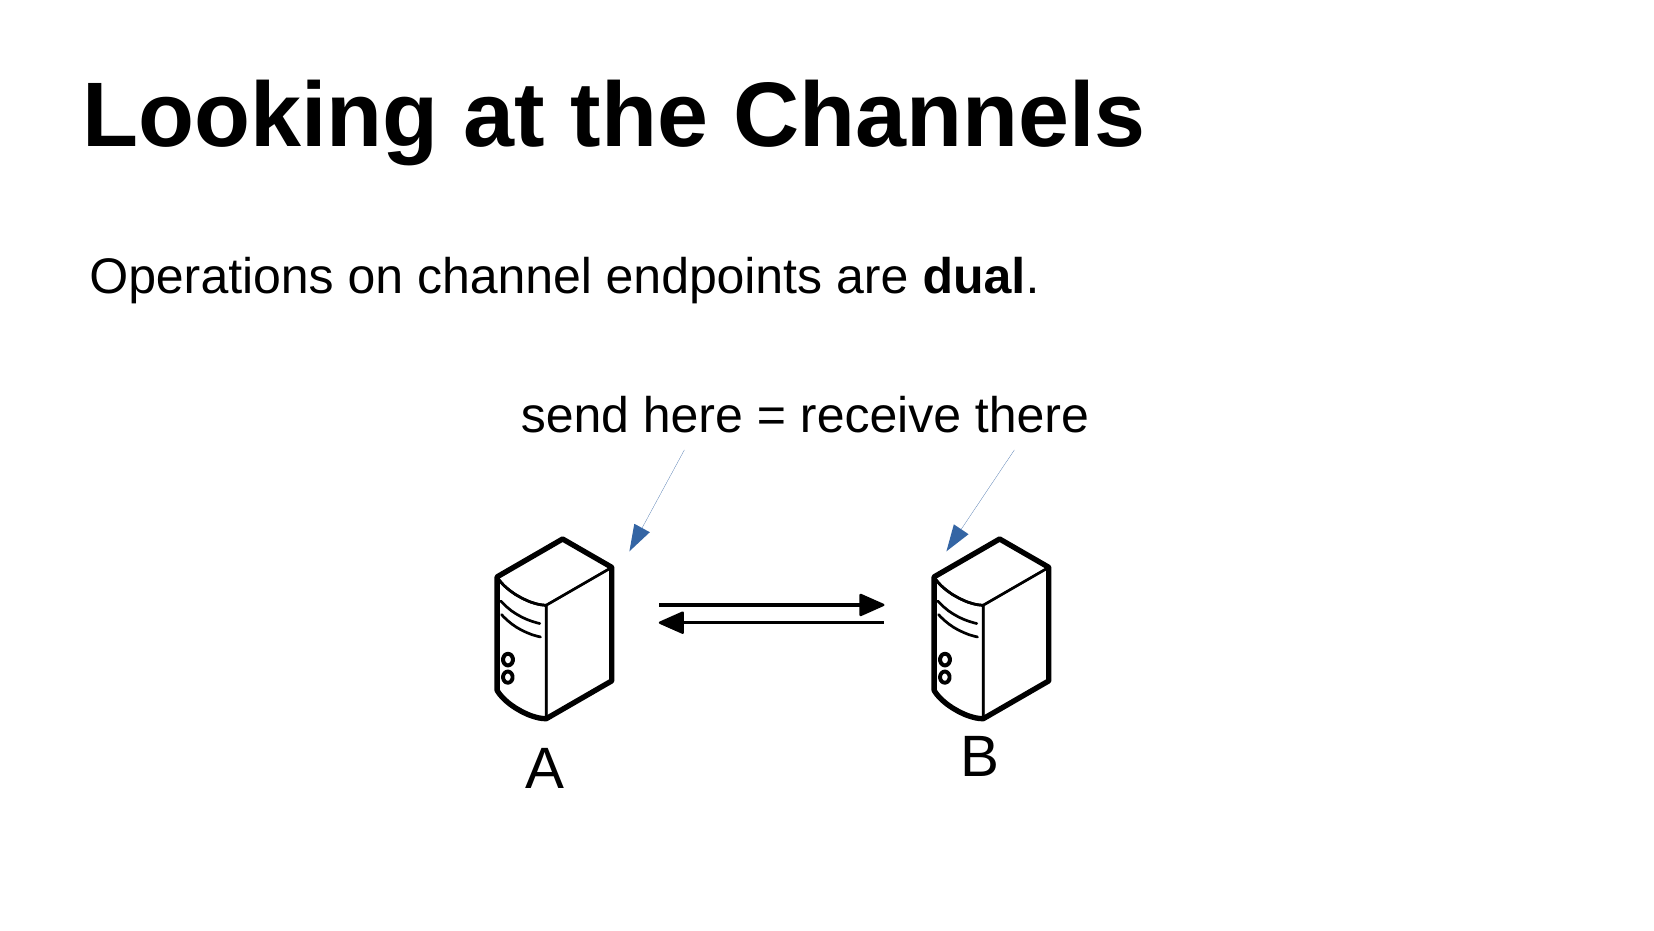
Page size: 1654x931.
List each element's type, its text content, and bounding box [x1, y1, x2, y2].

text_box A [510, 728, 579, 809]
title Looking at the Channels [82, 37, 1571, 193]
text_box send here = receive there [506, 379, 1105, 451]
picture [494, 536, 615, 722]
text_box B [945, 716, 1014, 797]
picture [931, 536, 1052, 722]
text_box Operations on channel endpoints are dual. [74, 241, 1111, 368]
